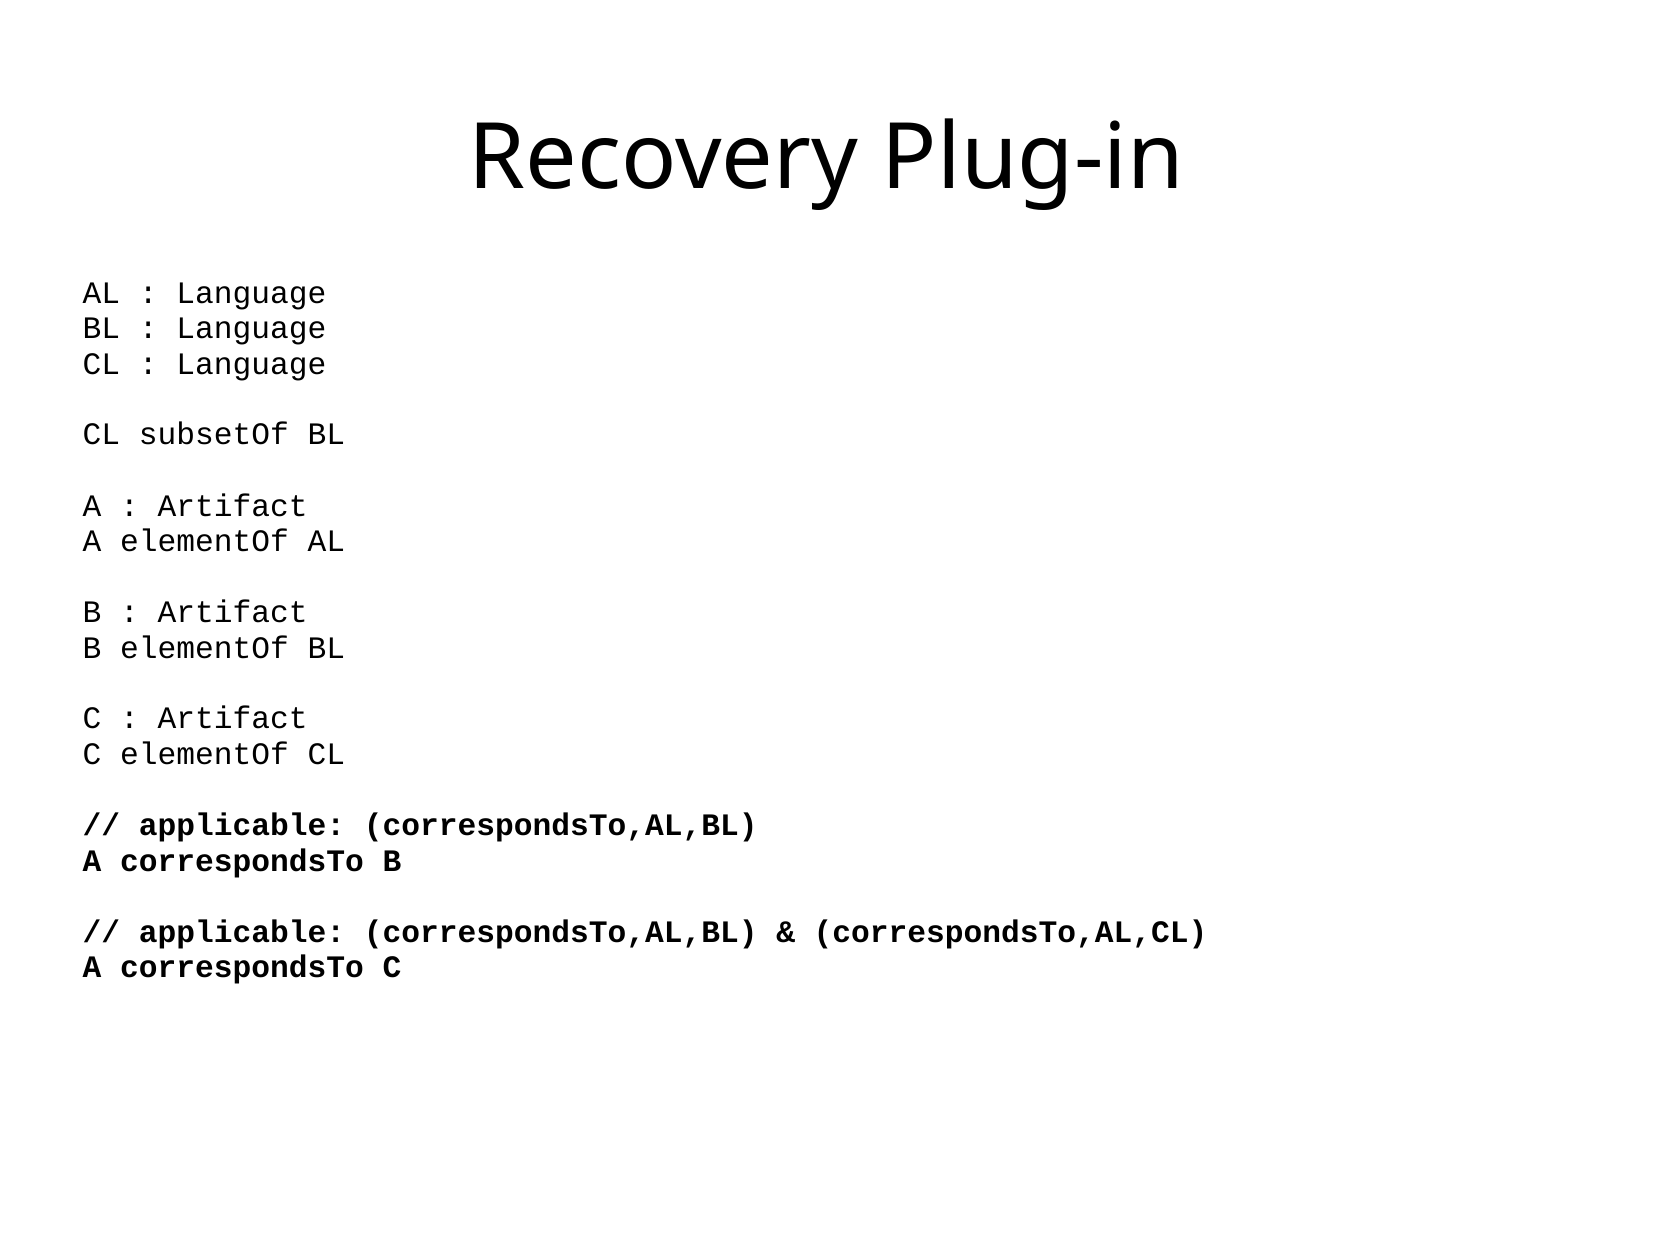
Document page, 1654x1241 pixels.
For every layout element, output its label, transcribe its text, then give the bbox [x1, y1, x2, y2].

title Recovery Plug-in [82, 49, 1571, 257]
subtitle AL : Language BL : Language CL : Language CL subsetOf BL A : Artifact A elementOf AL B : Artifact B elementOf BL C : Artifact C elementOf CL // applicable: (correspondsTo,AL,BL) A correspondsTo B // applicable: (correspondsTo,AL,BL) & (correspondsTo,AL,CL) A correspondsTo C [82, 274, 1571, 1026]
